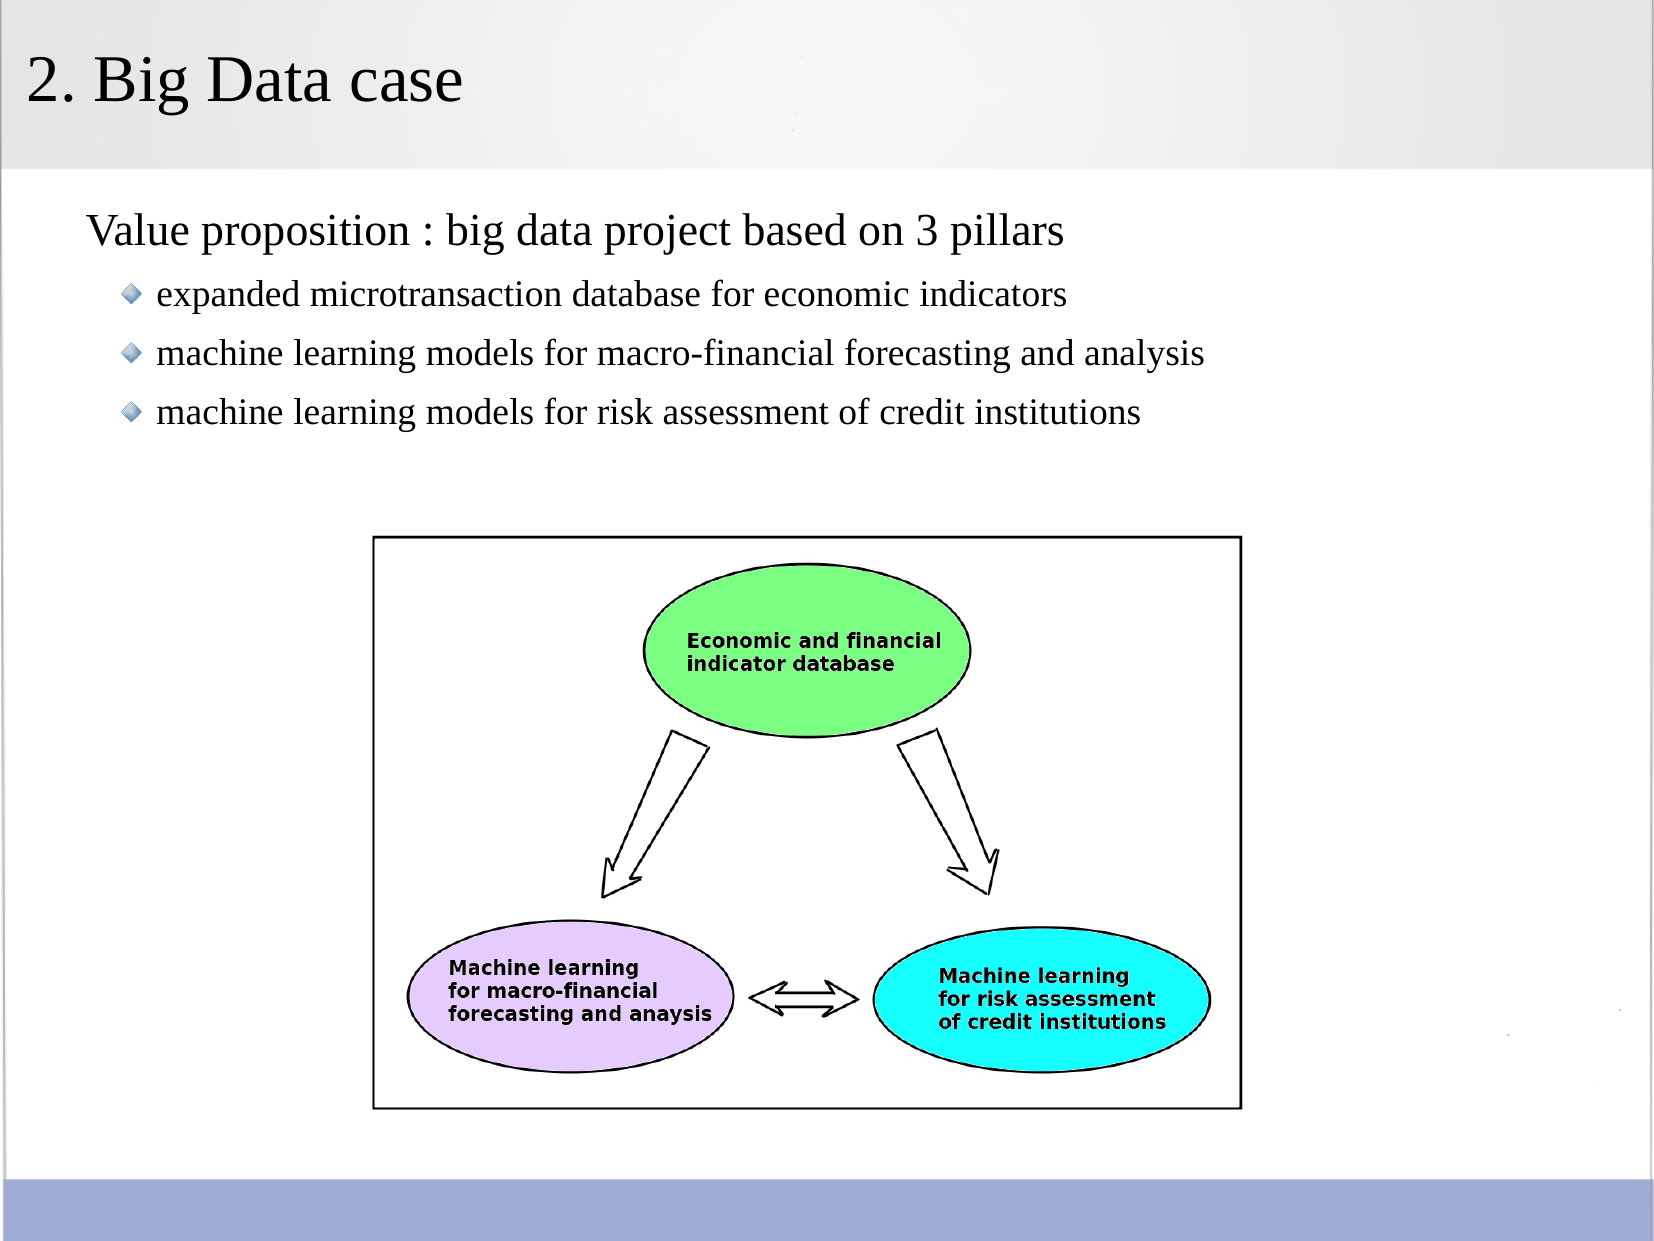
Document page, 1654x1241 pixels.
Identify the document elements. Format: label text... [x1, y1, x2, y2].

text_box Value proposition : big data project based on 3 pillars expanded microtransaction database for economic indicators machine learning models for macro-financial forecasting and analysis machine learning models for risk assessment of credit institutions [70, 188, 1312, 473]
picture [360, 526, 1252, 1123]
text_box 2. Big Data case [11, 34, 1524, 166]
